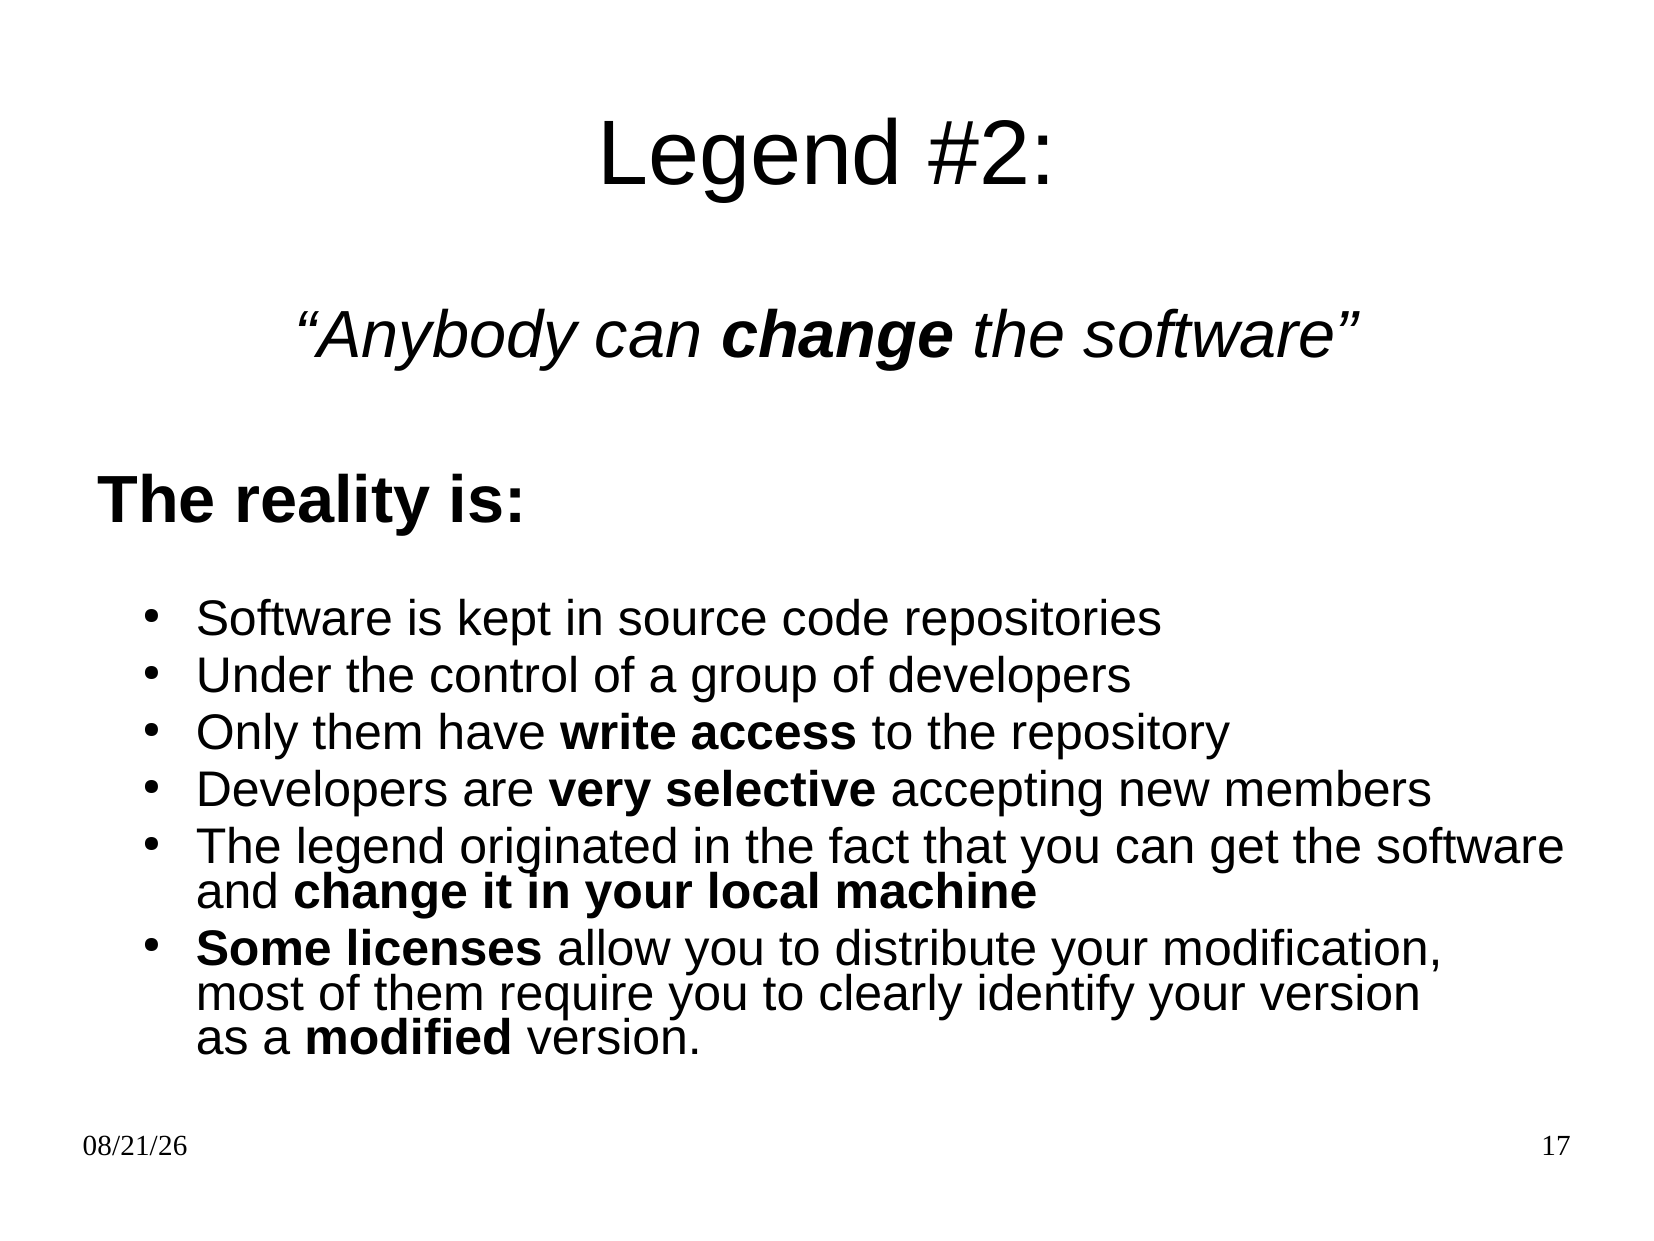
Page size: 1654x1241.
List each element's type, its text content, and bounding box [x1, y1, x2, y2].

list Software is kept in source code repositories Under the control of a group of developers Only them have write access to the repository Developers are very selective accepting new members The legend originated in the fact that you can get the software and change it in your local machine Some licenses allow you to distribute your modification, most of them require you to clearly identify your version as a modified version. [110, 592, 1626, 1186]
text_box The reality is: [82, 454, 1516, 545]
text_box “Anybody can change the software” [110, 289, 1544, 380]
title Legend #2: [82, 49, 1571, 257]
